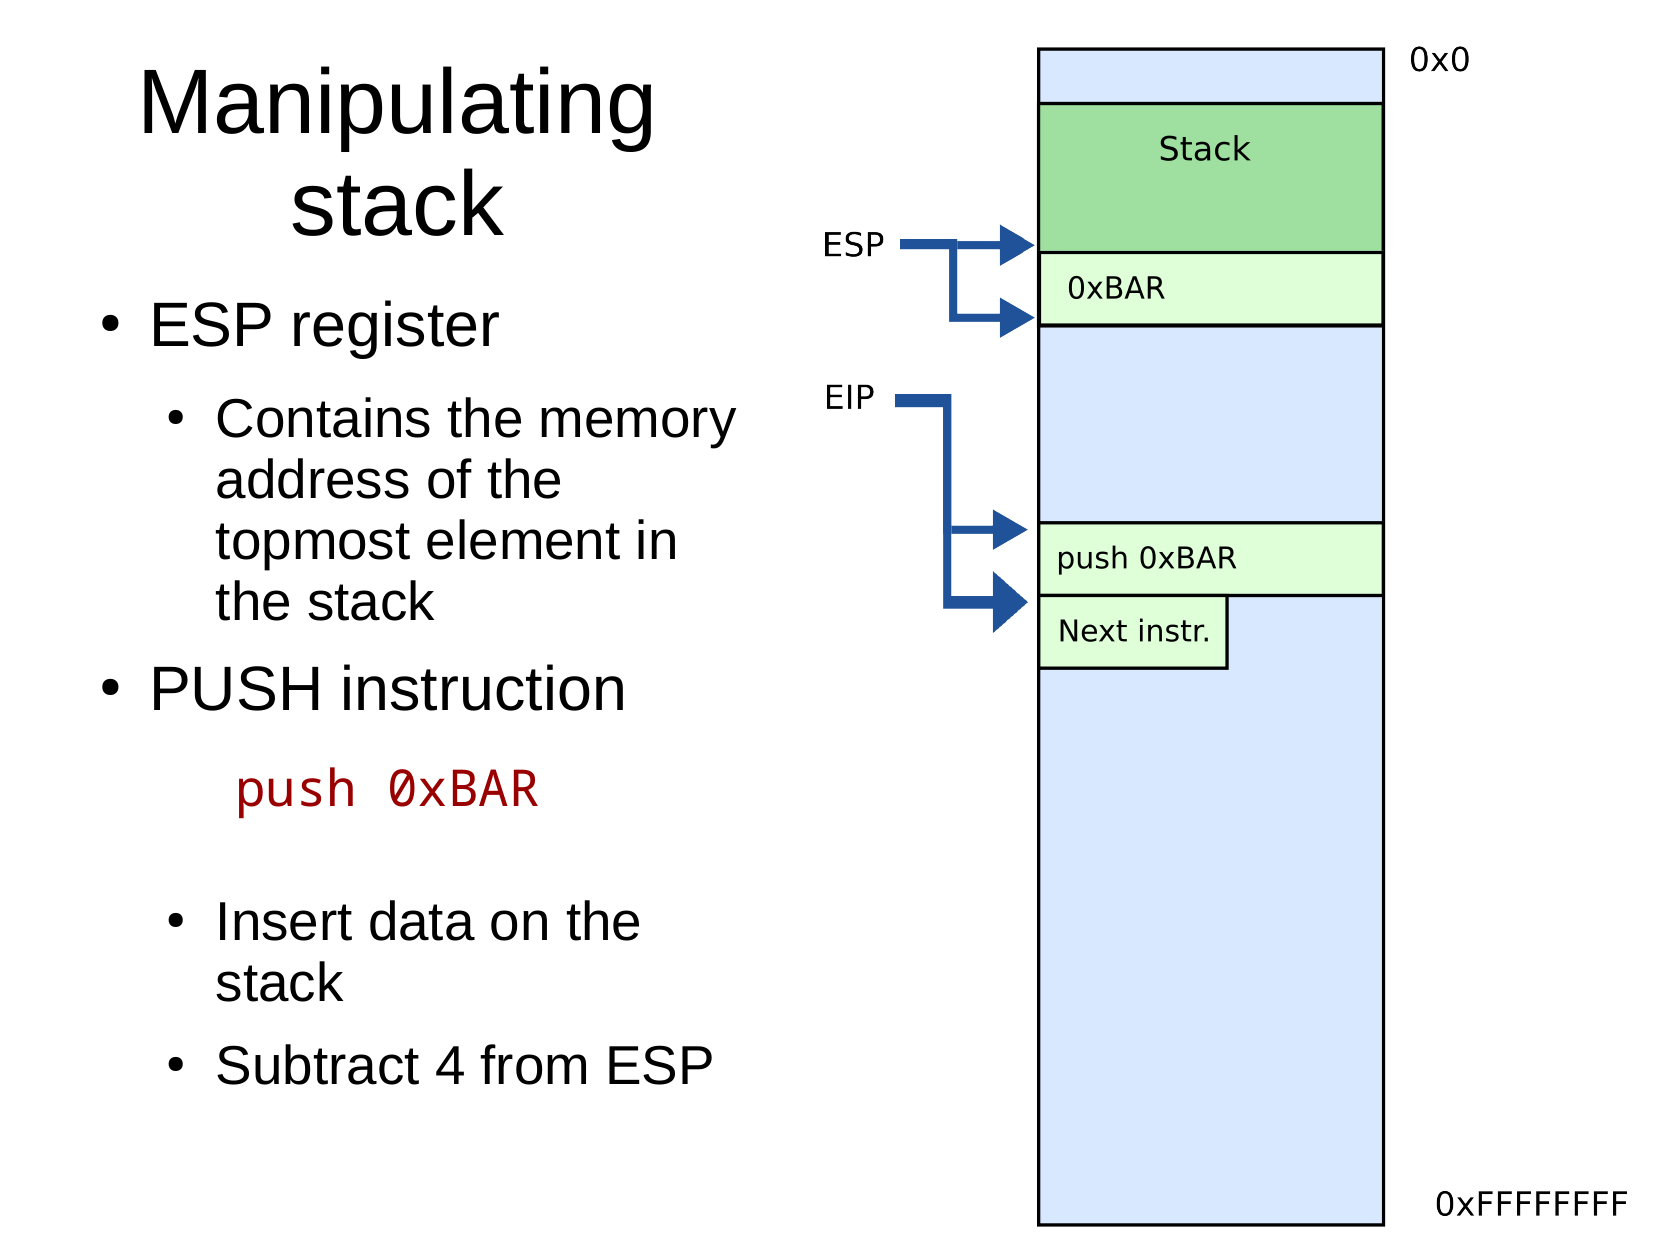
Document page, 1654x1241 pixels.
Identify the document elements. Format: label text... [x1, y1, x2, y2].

title Manipulating stack [82, 49, 713, 257]
picture [825, 37, 1627, 1237]
list ESP register Contains the memory address of the topmost element in the stack PUSH instruction push 0xBAR Insert data on the stack Subtract 4 from ESP [82, 290, 751, 1109]
